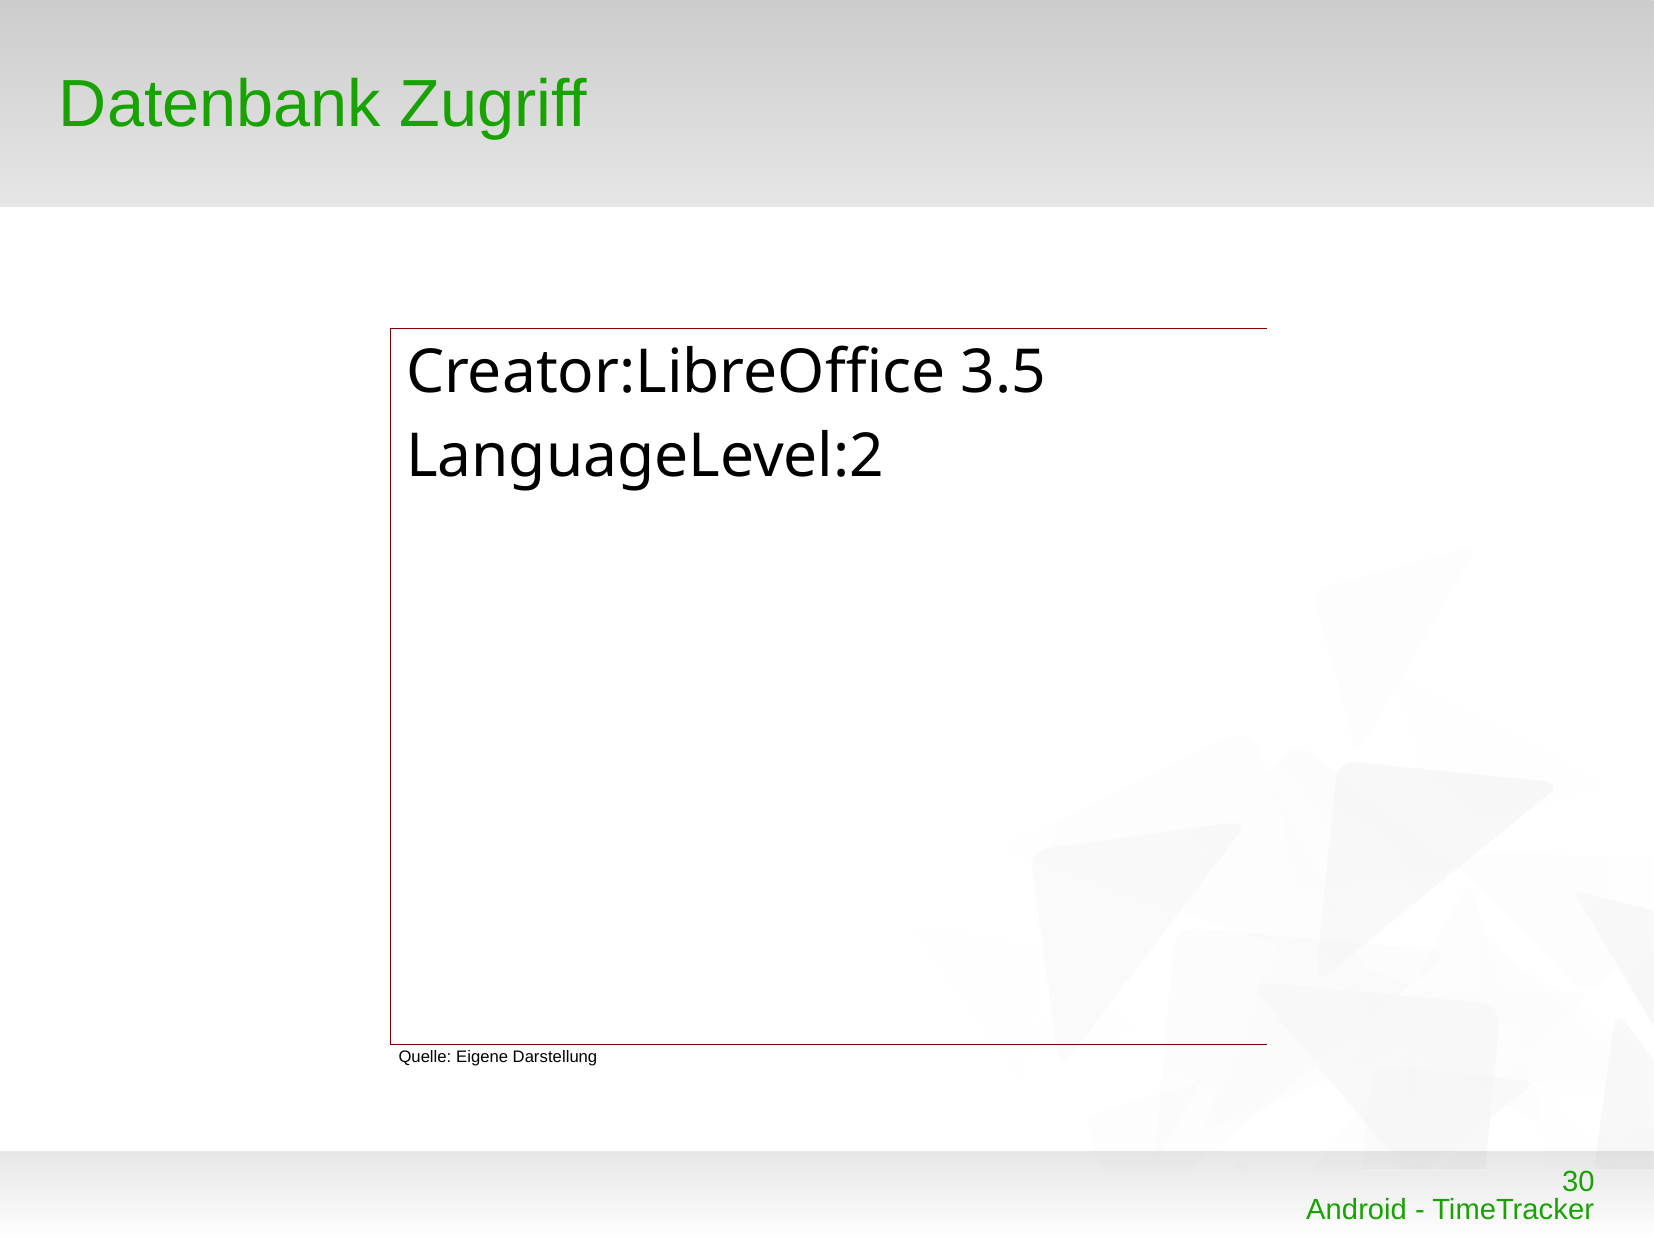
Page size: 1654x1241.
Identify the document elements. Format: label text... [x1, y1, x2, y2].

text_box Quelle: Eigene Darstellung [383, 1039, 1270, 1074]
picture [386, 324, 1654, 1169]
title Datenbank Zugriff [59, 29, 1595, 178]
